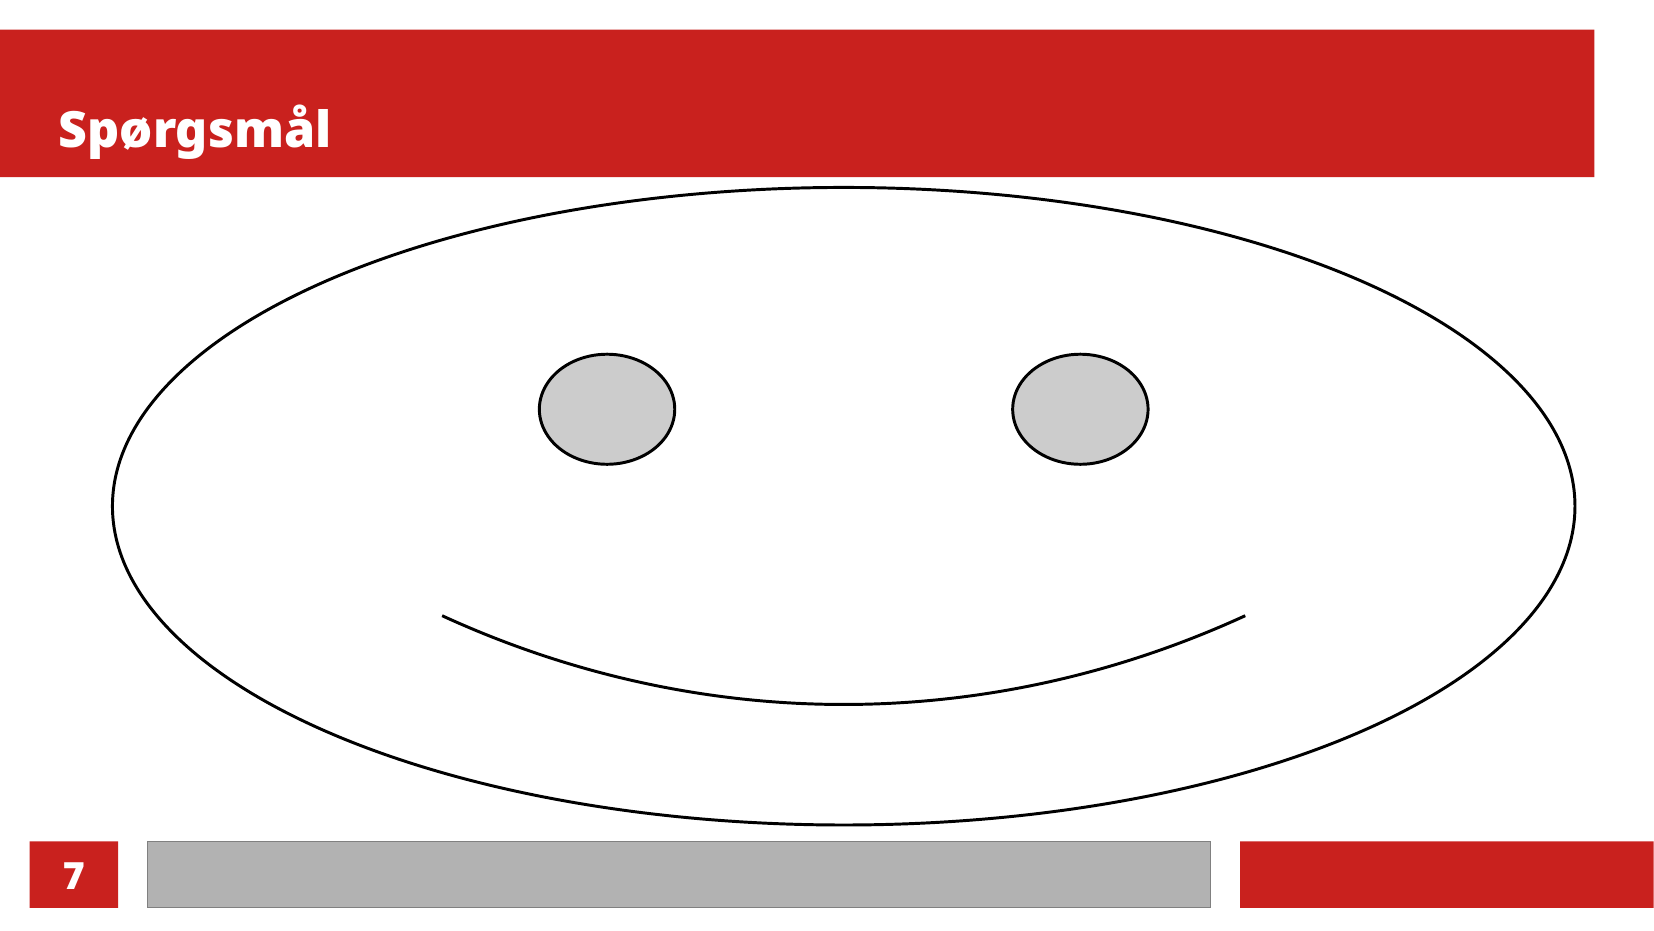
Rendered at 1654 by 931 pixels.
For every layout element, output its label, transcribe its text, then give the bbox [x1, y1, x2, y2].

text_box [112, 187, 1576, 826]
title Spørgsmål [59, 44, 1595, 163]
